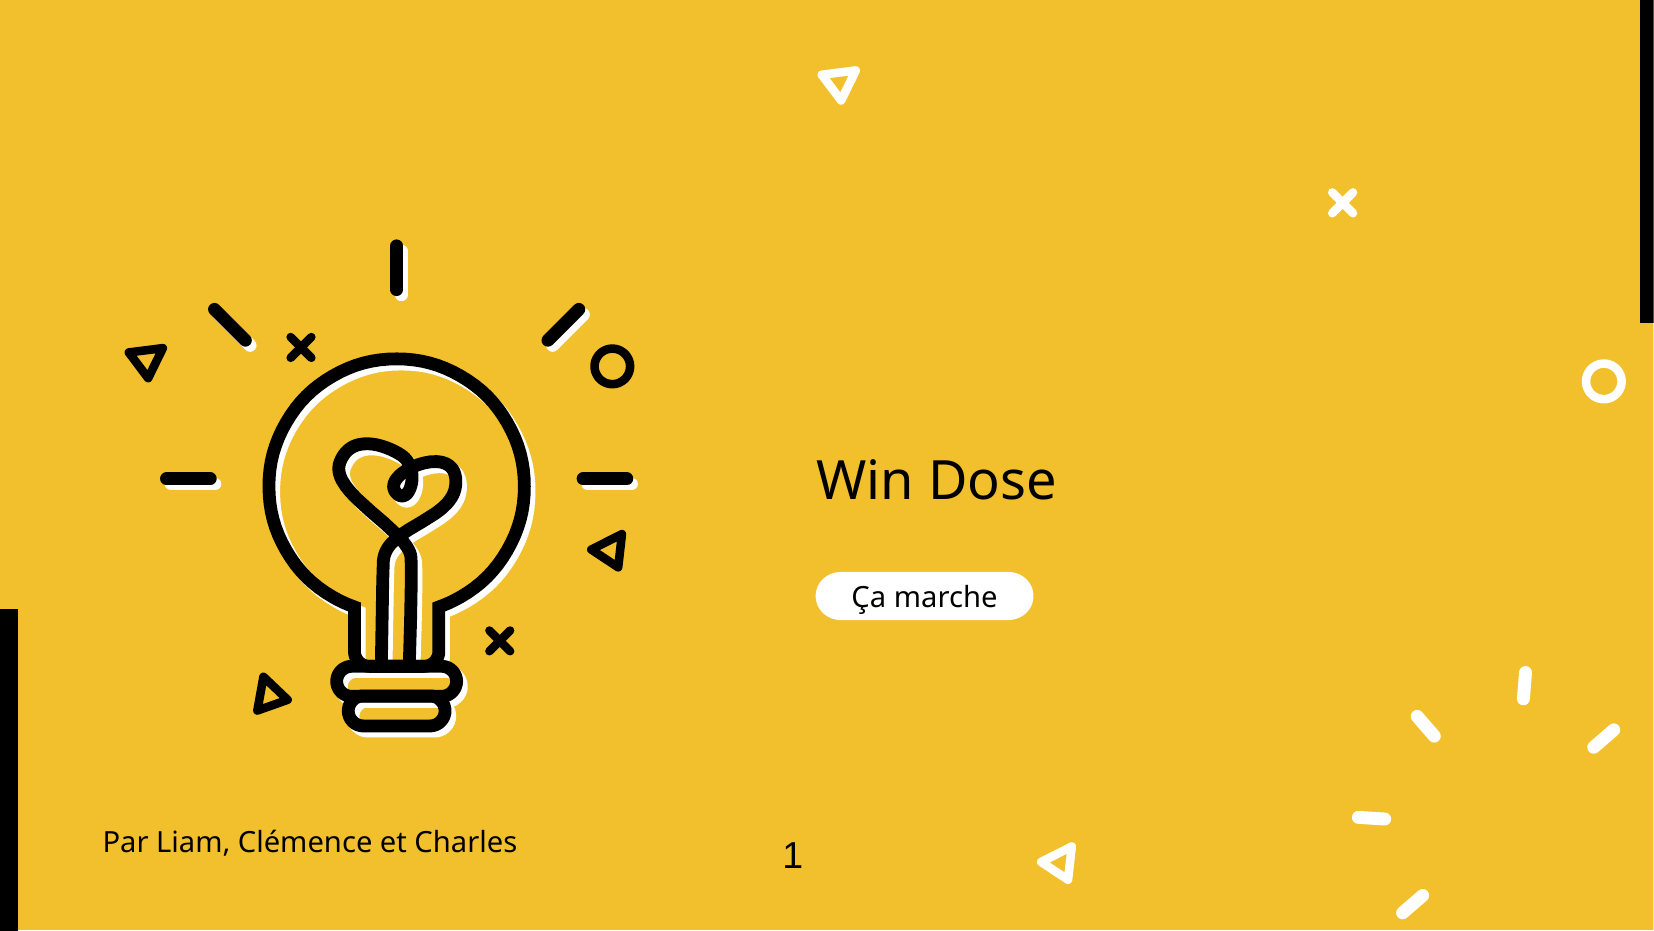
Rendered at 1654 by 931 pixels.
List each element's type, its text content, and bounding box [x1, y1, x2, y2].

title Win Dose [816, 404, 1454, 553]
text_box <numéro> [767, 826, 1300, 884]
text_box Par Liam, Clémence et Charles [102, 800, 763, 881]
text_box Ça marche [815, 571, 1034, 621]
